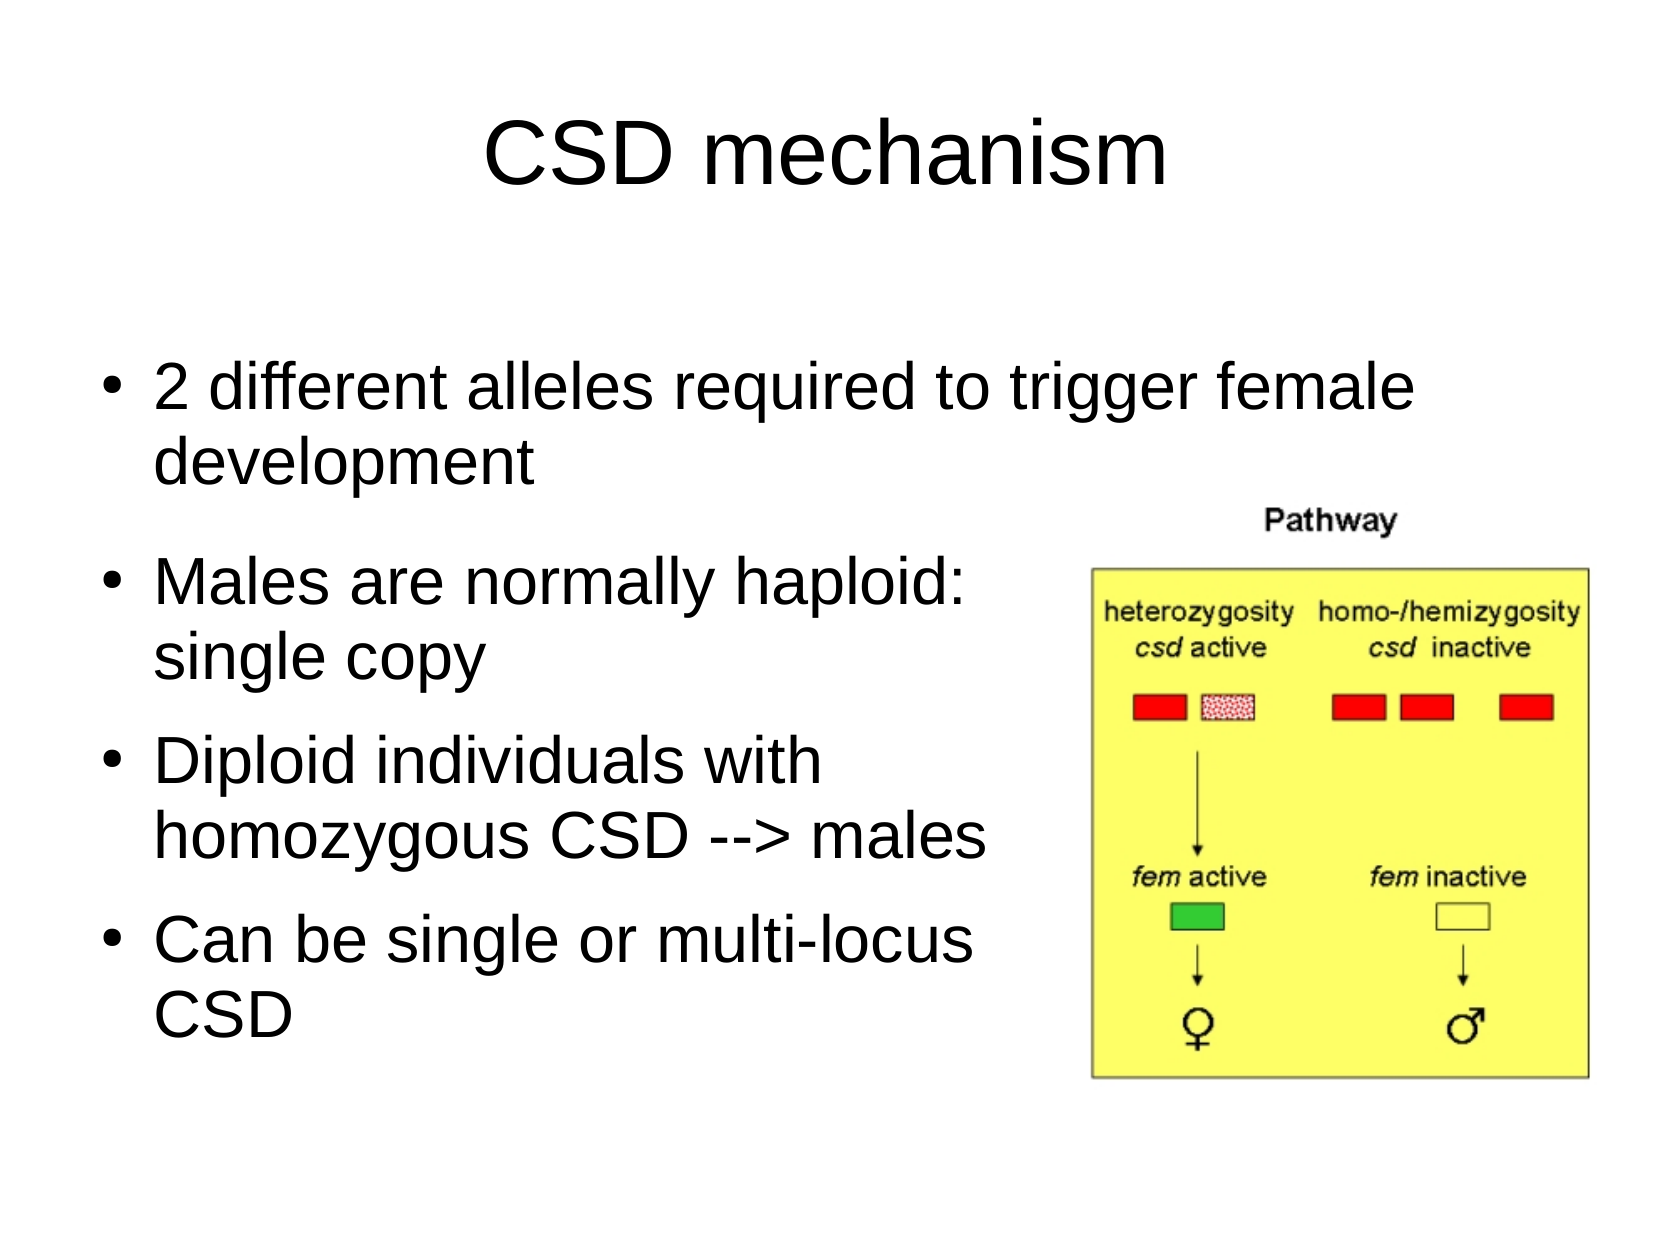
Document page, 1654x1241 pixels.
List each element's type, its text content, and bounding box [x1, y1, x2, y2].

list 2 different alleles required to trigger female development [82, 349, 1566, 680]
list Males are normally haploid: single copy Diploid individuals with homozygous CSD --> males Can be single or multi-locus CSD [82, 680, 1123, 1127]
picture [1057, 484, 1626, 1123]
title CSD mechanism [82, 49, 1571, 257]
